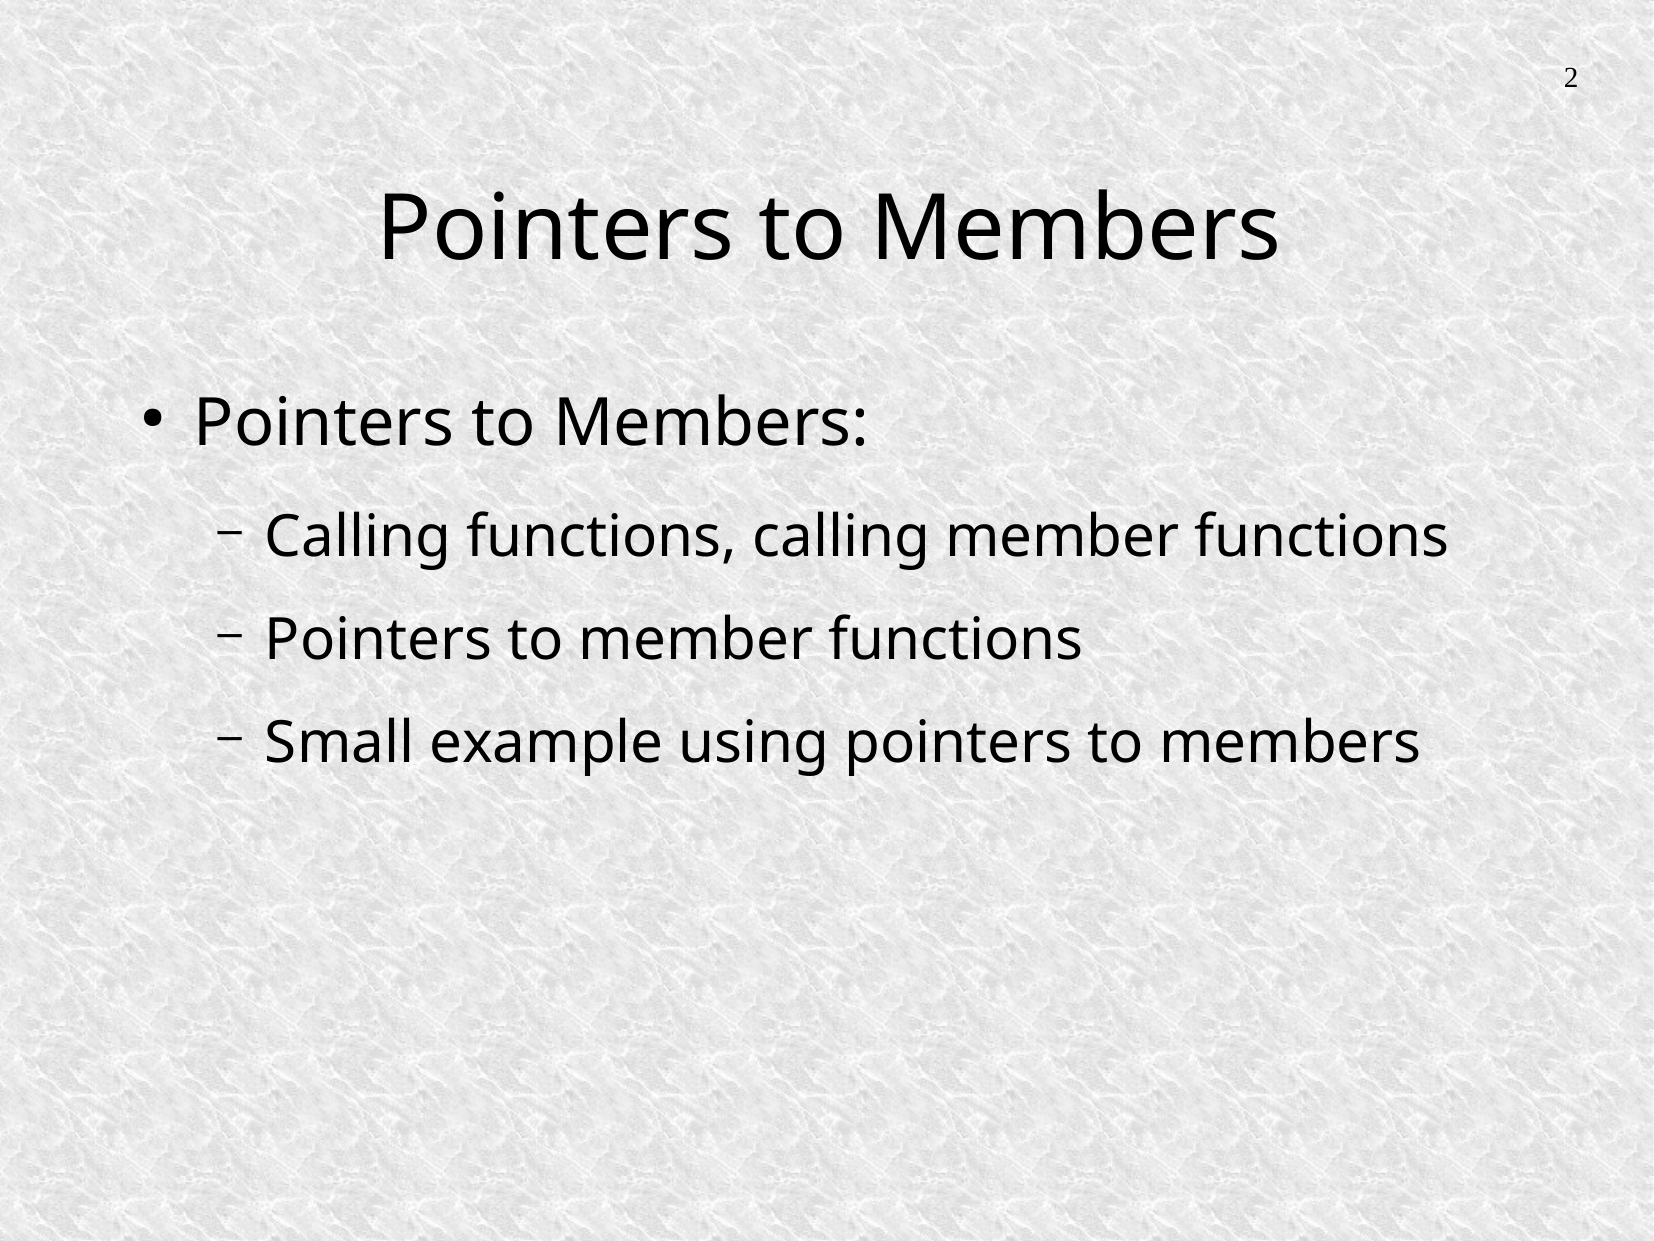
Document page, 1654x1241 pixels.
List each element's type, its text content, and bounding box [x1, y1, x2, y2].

list Pointers to Members: Calling functions, calling member functions Pointers to member functions Small example using pointers to members [123, 374, 1536, 1156]
picture [0, 0, 1654, 1241]
title Pointers to Members [123, 113, 1536, 335]
